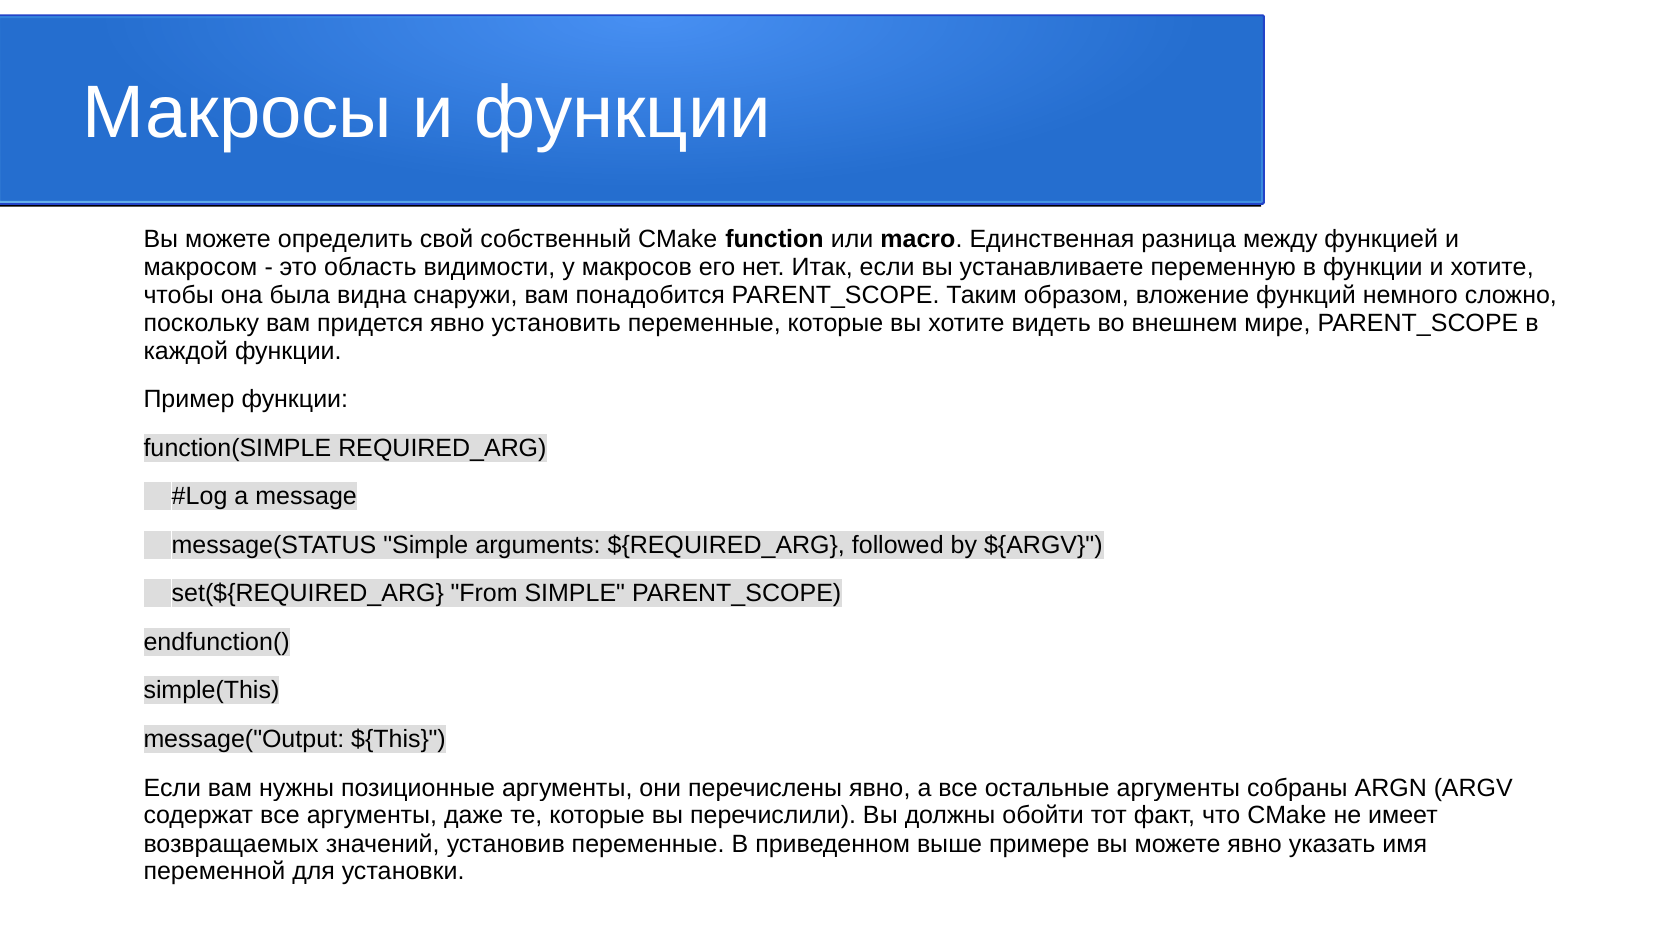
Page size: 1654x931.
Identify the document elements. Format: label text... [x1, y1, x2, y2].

list Вы можете определить свой собственный CMake function или macro. Единственная разница между функцией и макросом - это область видимости, у макросов его нет. Итак, если вы устанавливаете переменную в функции и хотите, чтобы она была видна снаружи, вам понадобится PARENT_SCOPE. Таким образом, вложение функций немного сложно, поскольку вам придется явно установить переменные, которые вы хотите видеть во внешнем мире, PARENT_SCOPE в каждой функции. Пример функции: function(SIMPLE REQUIRED_ARG) #Log a message message(STATUS "Simple arguments: ${REQUIRED_ARG}, followed by ${ARGV}") set(${REQUIRED_ARG} "From SIMPLE" PARENT_SCOPE) endfunction() simple(This) message("Output: ${This}") Если вам нужны позиционные аргументы, они перечислены явно, а все остальные аргументы собраны ARGN (ARGV содержат все аргументы, даже те, которые вы перечислили). Вы должны обойти тот факт, что CMake не имеет возвращаемых значений, установив переменные. В приведенном выше примере вы можете явно указать имя переменной для установки. [82, 224, 1571, 886]
title Макросы и функции [82, 35, 1235, 189]
